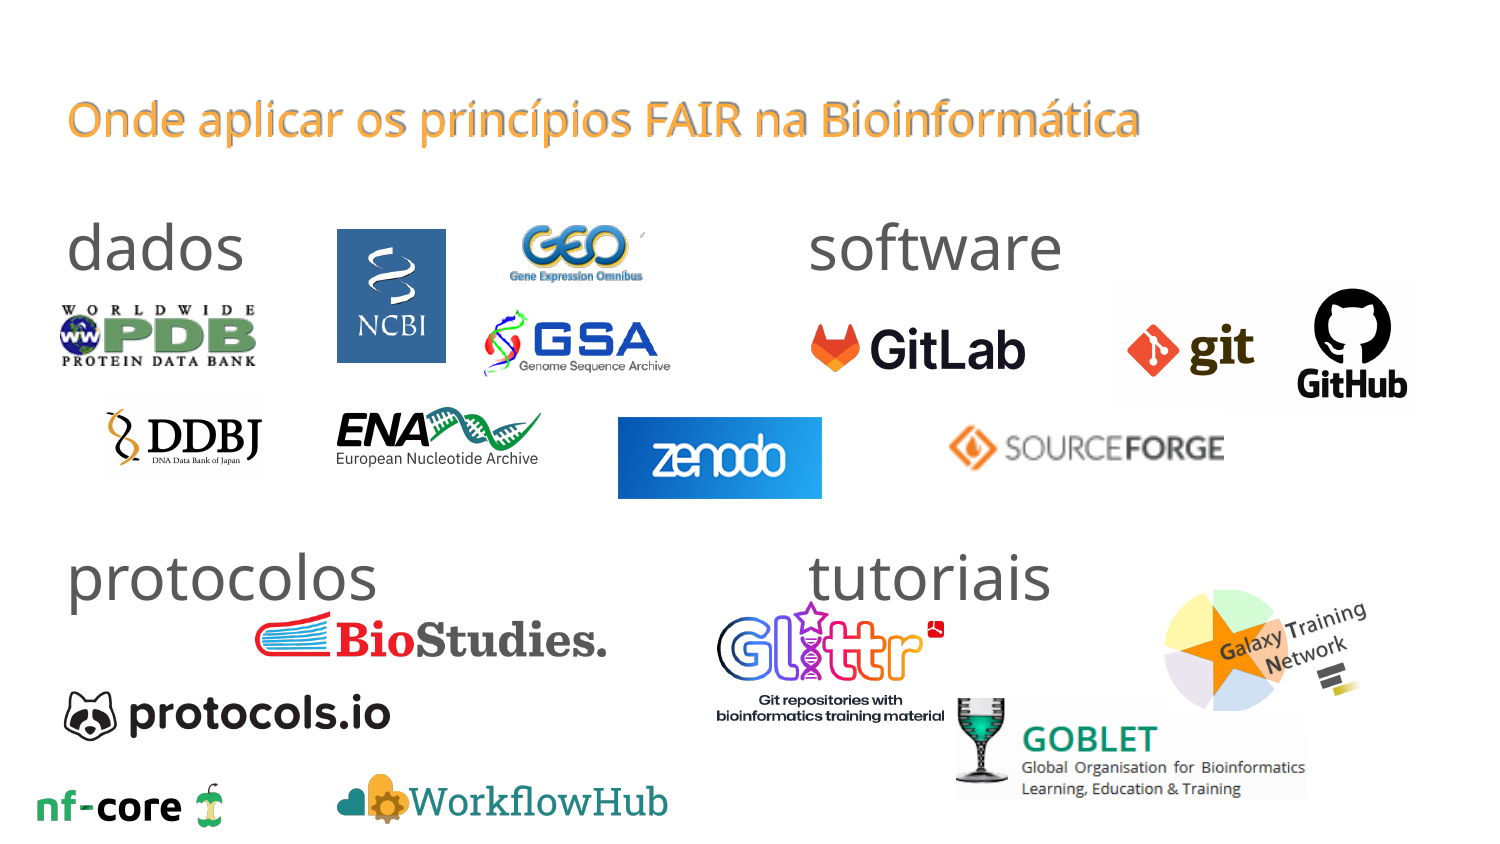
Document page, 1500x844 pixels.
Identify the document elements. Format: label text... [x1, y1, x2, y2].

list dados protocolos [51, 189, 708, 750]
picture [51, 689, 402, 743]
picture [717, 601, 944, 723]
title Onde aplicar os princípios FAIR na Bioinformática [51, 72, 1474, 167]
picture [618, 417, 822, 499]
picture [100, 390, 268, 484]
picture [330, 757, 675, 844]
picture [502, 218, 653, 287]
picture [956, 590, 1379, 799]
picture [60, 305, 256, 366]
picture [255, 611, 606, 657]
picture [811, 324, 1025, 372]
picture [29, 779, 233, 833]
picture [475, 308, 680, 378]
picture [337, 229, 446, 364]
picture [949, 279, 1419, 490]
list software tutoriais [793, 189, 1450, 750]
picture [337, 407, 541, 467]
